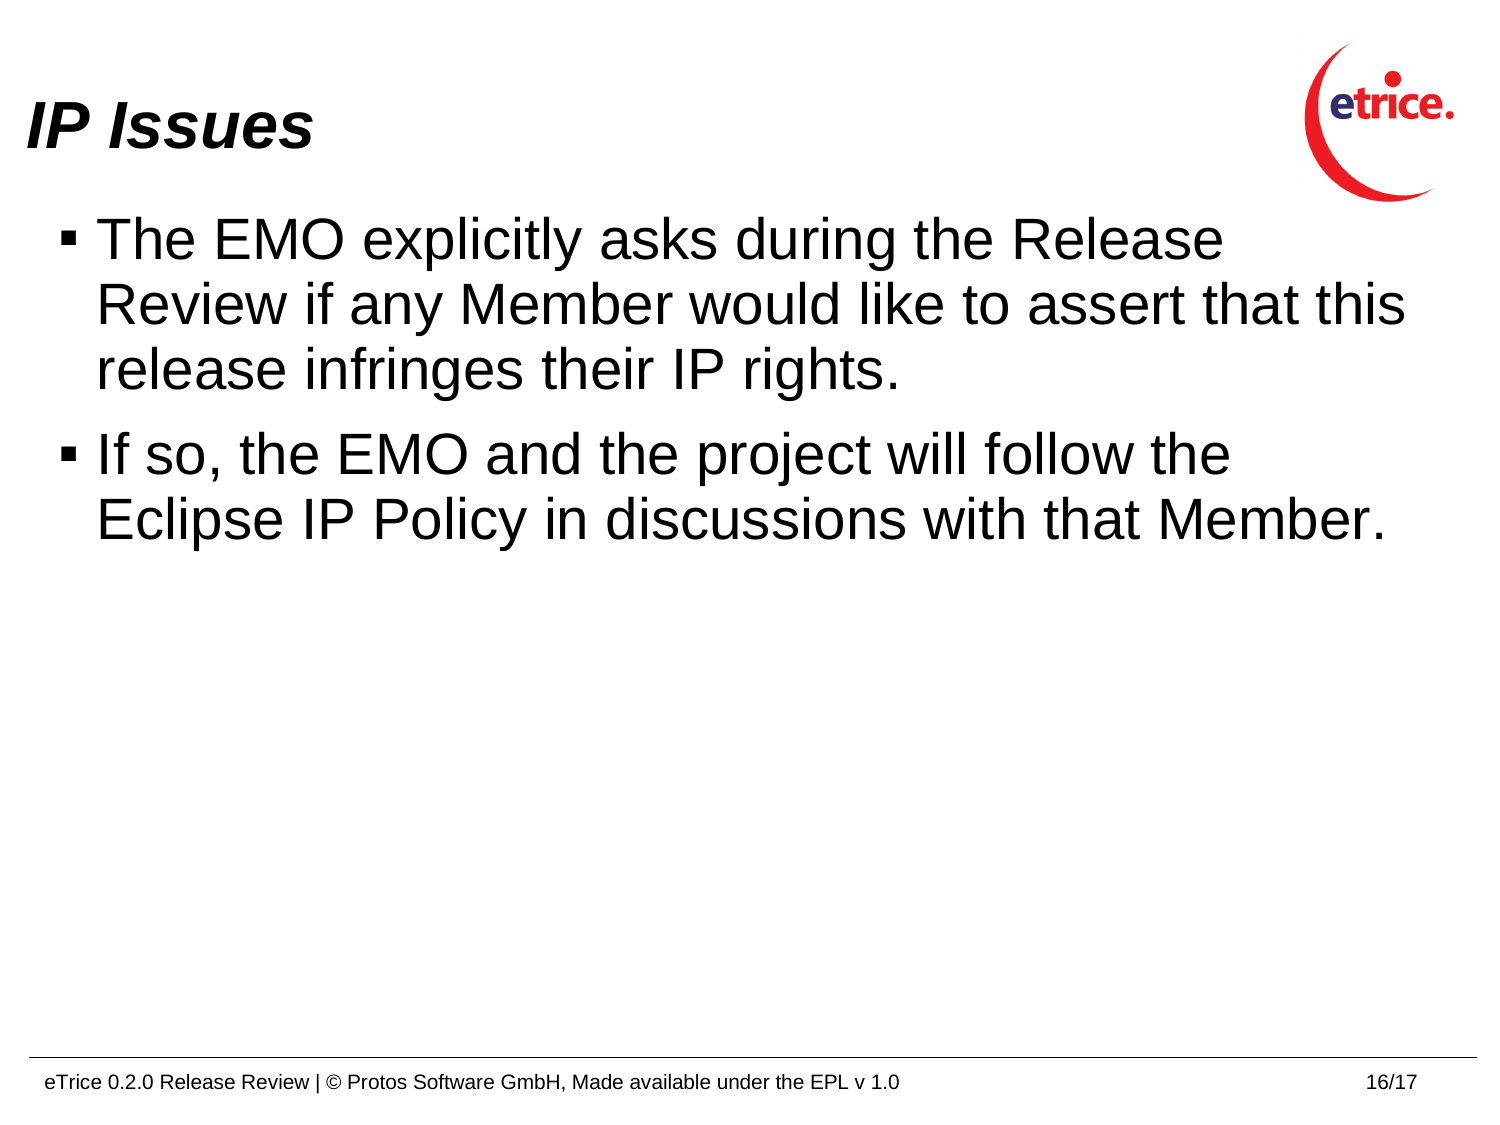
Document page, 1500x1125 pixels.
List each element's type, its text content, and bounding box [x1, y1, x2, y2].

list The EMO explicitly asks during the Release Review if any Member would like to assert that this release infringes their IP rights. If so, the EMO and the project will follow the Eclipse IP Policy in discussions with that Member. [59, 206, 1418, 1040]
title IP Issues [26, 84, 1474, 172]
picture [1299, 29, 1477, 207]
